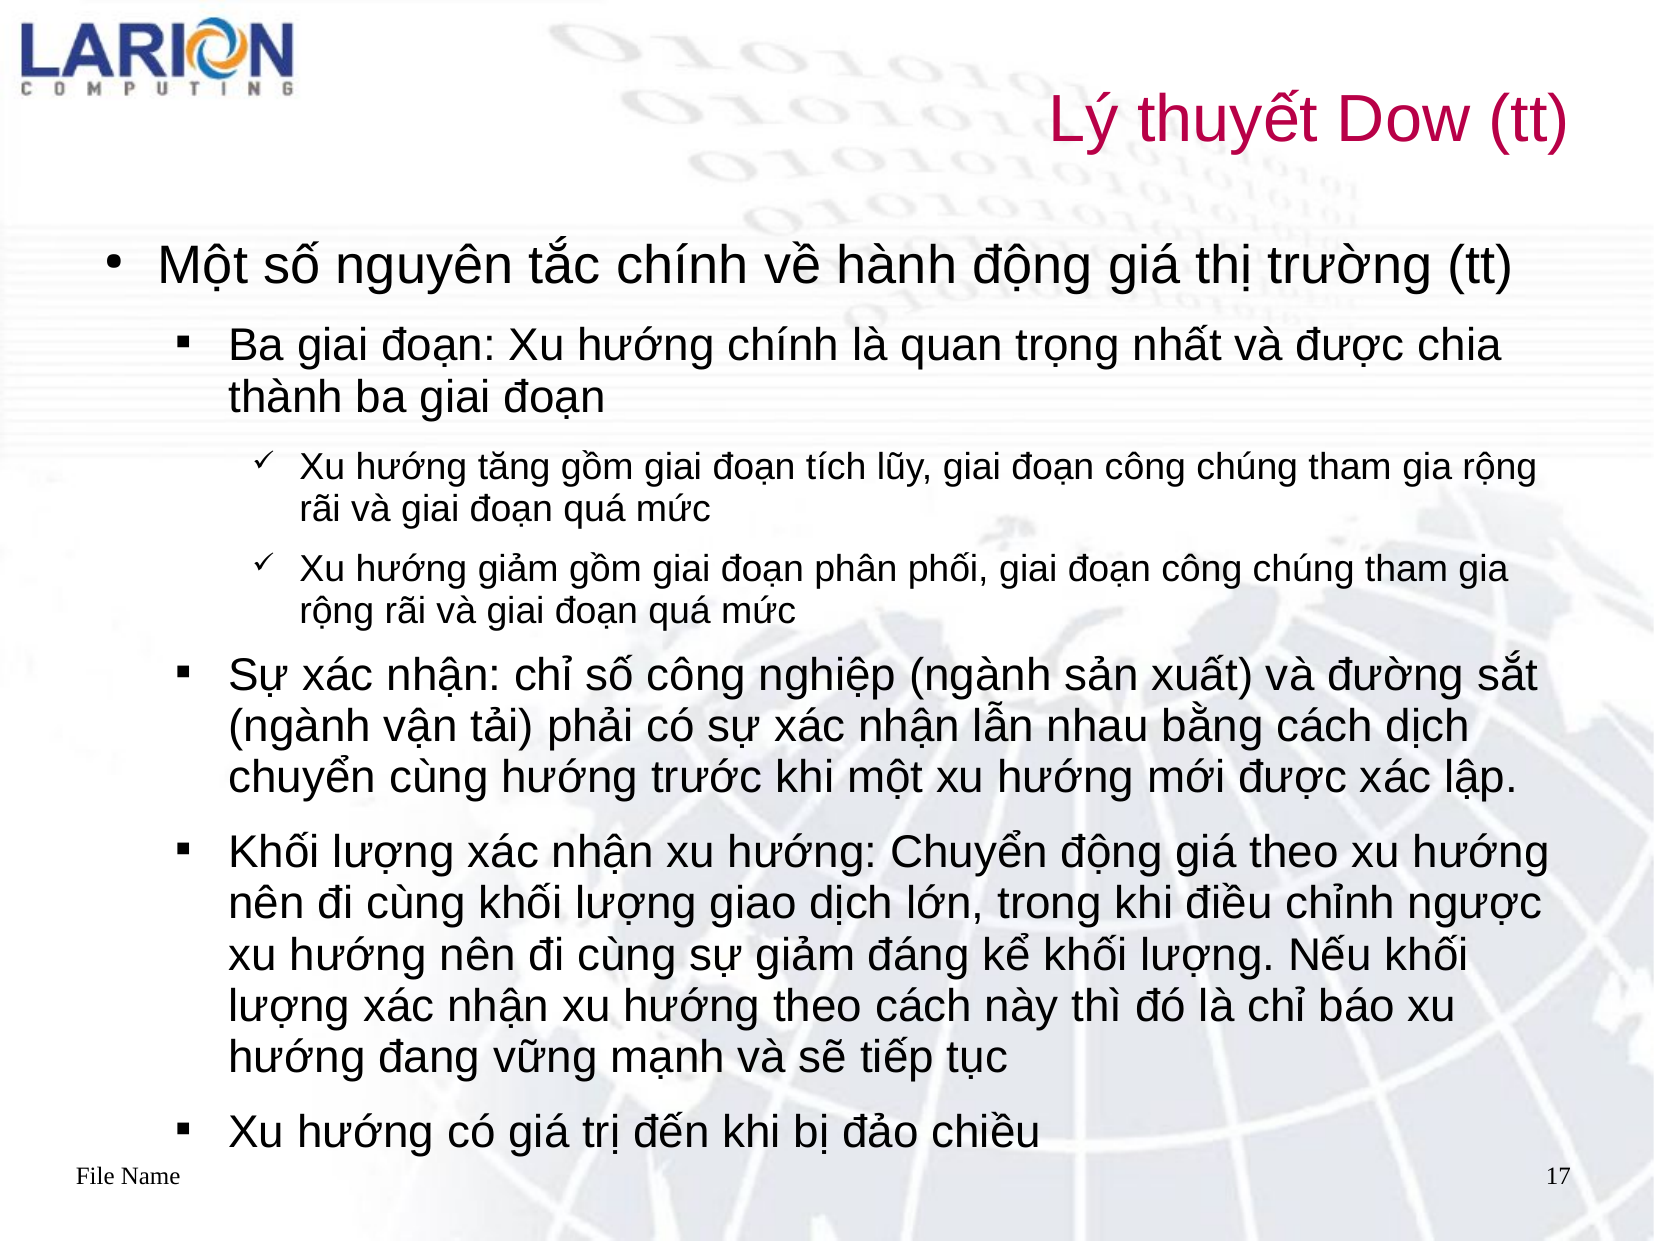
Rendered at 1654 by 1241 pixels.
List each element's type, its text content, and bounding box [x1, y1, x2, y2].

picture [0, 0, 1654, 1241]
title Lý thuyết Dow (tt) [300, 49, 1571, 188]
list Một số nguyên tắc chính về hành động giá thị trường (tt) Ba giai đoạn: Xu hướng chính là quan trọng nhất và được chia thành ba giai đoạn Xu hướng tăng gồm giai đoạn tích lũy, giai đoạn công chúng tham gia rộng rãi và giai đoạn quá mức Xu hướng giảm gồm giai đoạn phân phối, giai đoạn công chúng tham gia rộng rãi và giai đoạn quá mức Sự xác nhận: chỉ số công nghiệp (ngành sản xuất) và đường sắt (ngành vận tải) phải có sự xác nhận lẫn nhau bằng cách dịch chuyển cùng hướng trước khi một xu hướng mới được xác lập. Khối lượng xác nhận xu hướng: Chuyển động giá theo xu hướng nên đi cùng khối lượng giao dịch lớn, trong khi điều chỉnh ngược xu hướng nên đi cùng sự giảm đáng kể khối lượng. Nếu khối lượng xác nhận xu hướng theo cách này thì đó là chỉ báo xu hướng đang vững mạnh và sẽ tiếp tục Xu hướng có giá trị đến khi bị đảo chiều [86, 234, 1576, 1221]
